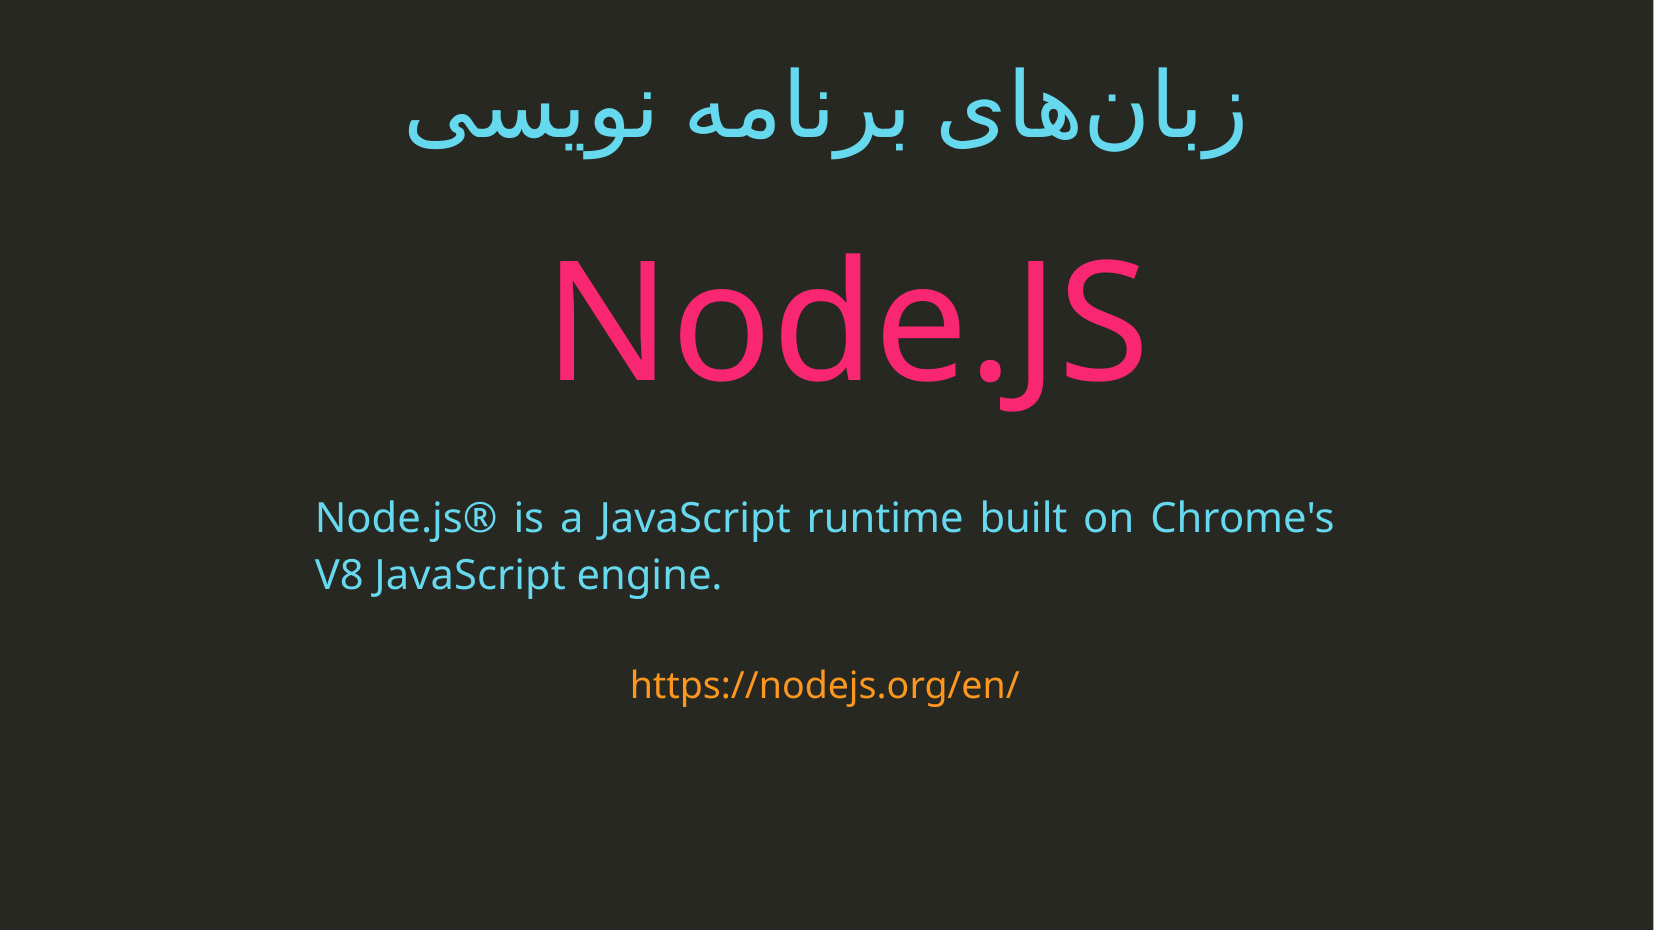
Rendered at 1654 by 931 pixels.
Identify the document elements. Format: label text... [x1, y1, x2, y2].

title زبان‌های برنامه نویسی [82, 37, 1571, 193]
text_box Node.JS [405, 195, 1291, 451]
text_box https://nodejs.org/en/ [300, 650, 1351, 745]
text_box Node.js® is a JavaScript runtime built on Chrome's V8 JavaScript engine. [300, 480, 1351, 583]
